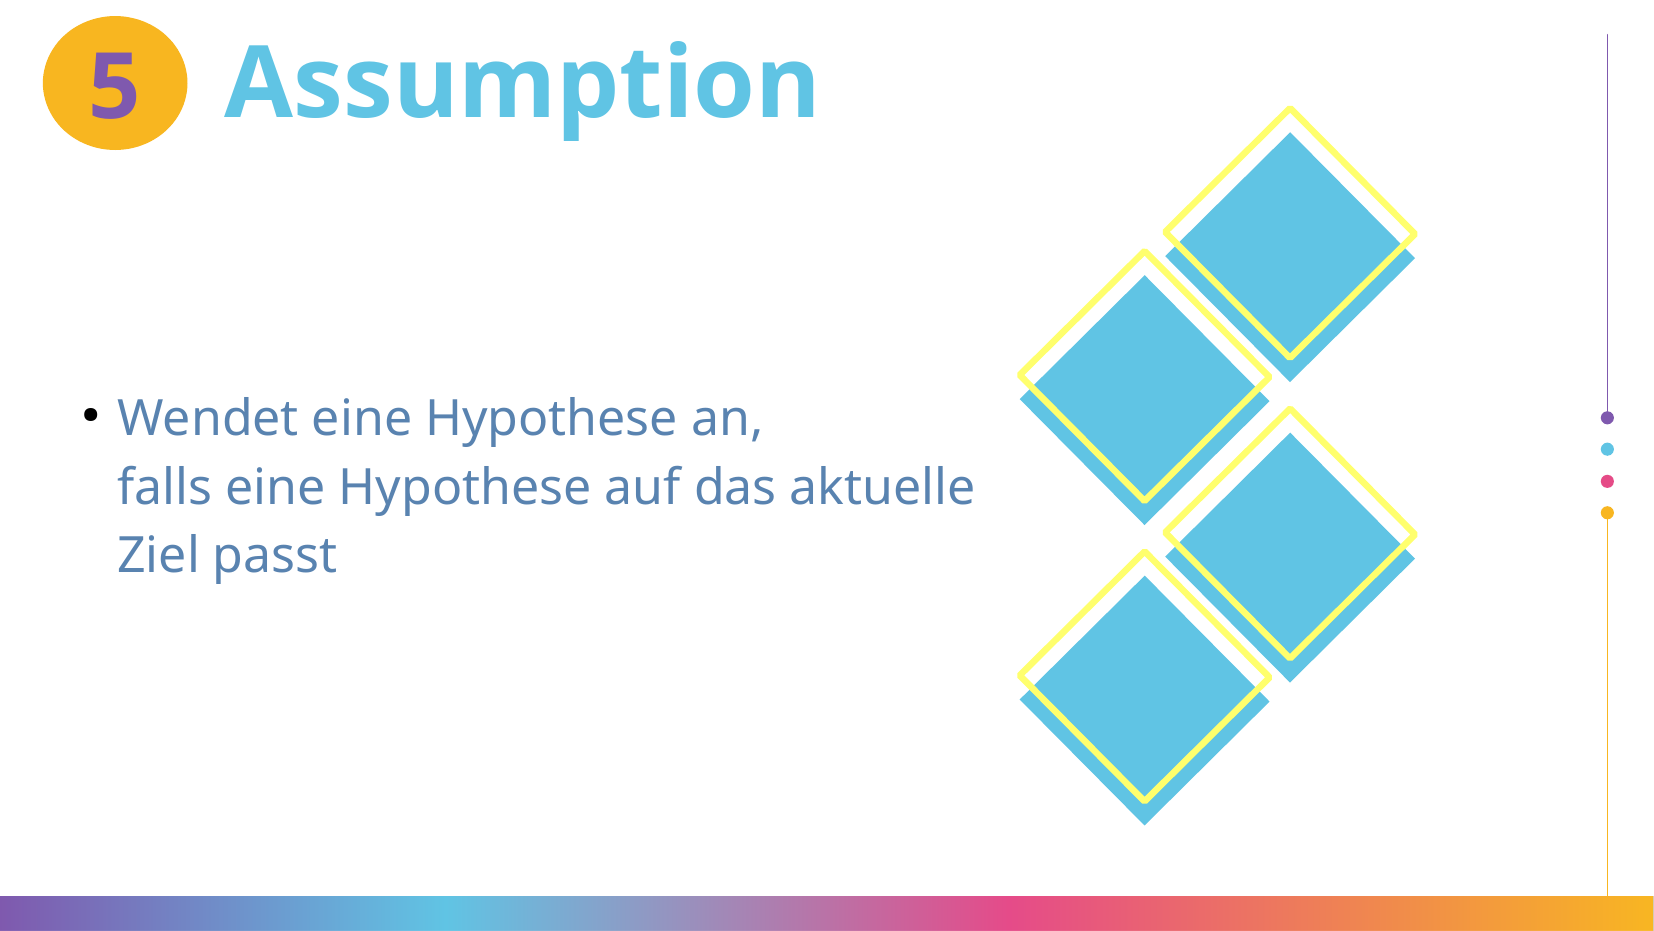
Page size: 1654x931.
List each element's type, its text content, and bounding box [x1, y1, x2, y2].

picture [0, 896, 1654, 931]
title Assumption [224, 10, 863, 301]
text_box 5 [42, 16, 188, 151]
text_box Wendet eine Hypothese an, falls eine Hypothese auf das aktuelle Ziel passt [67, 375, 949, 665]
